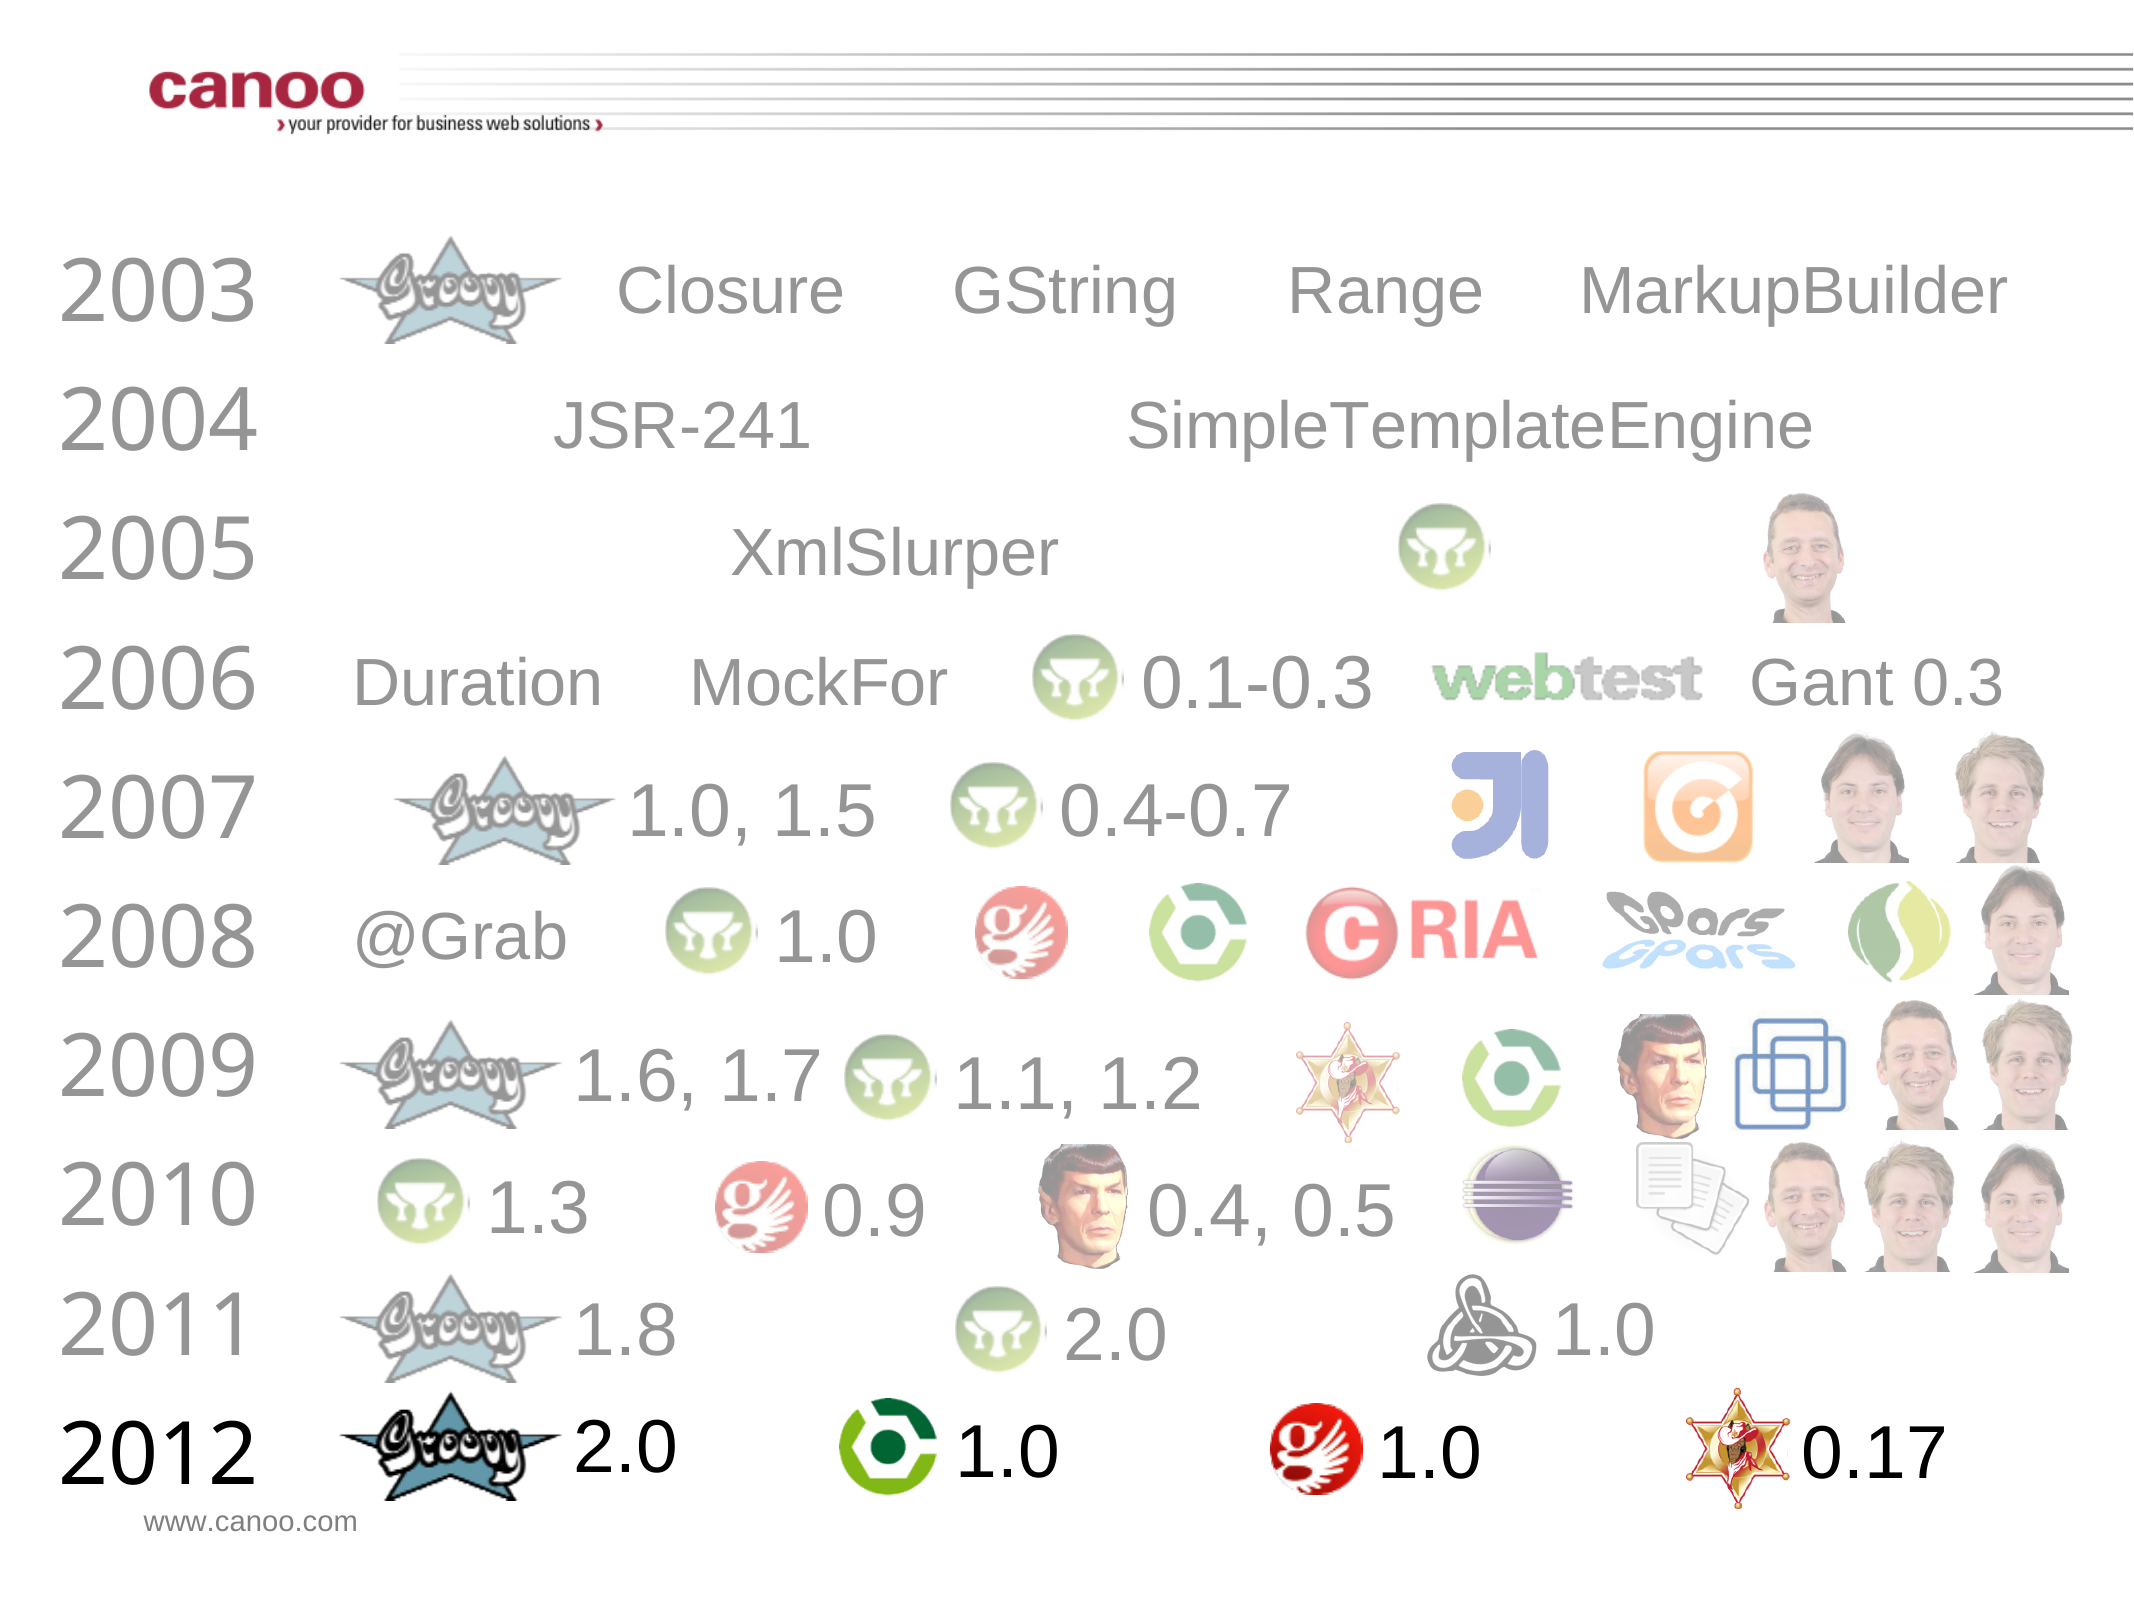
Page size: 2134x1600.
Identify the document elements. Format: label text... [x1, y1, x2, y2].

text_box 0.17 [1799, 1396, 1963, 1502]
picture [38, 225, 2101, 1384]
text_box 2012 [43, 1389, 297, 1510]
text_box 1.0 [940, 1394, 1075, 1500]
picture [1270, 1403, 1363, 1495]
picture [0, 21, 2134, 188]
text_box 2.0 [558, 1390, 693, 1496]
picture [1686, 1388, 1799, 1509]
picture [839, 1398, 937, 1496]
text_box 1.0 [1363, 1396, 1497, 1502]
picture [335, 1385, 568, 1501]
